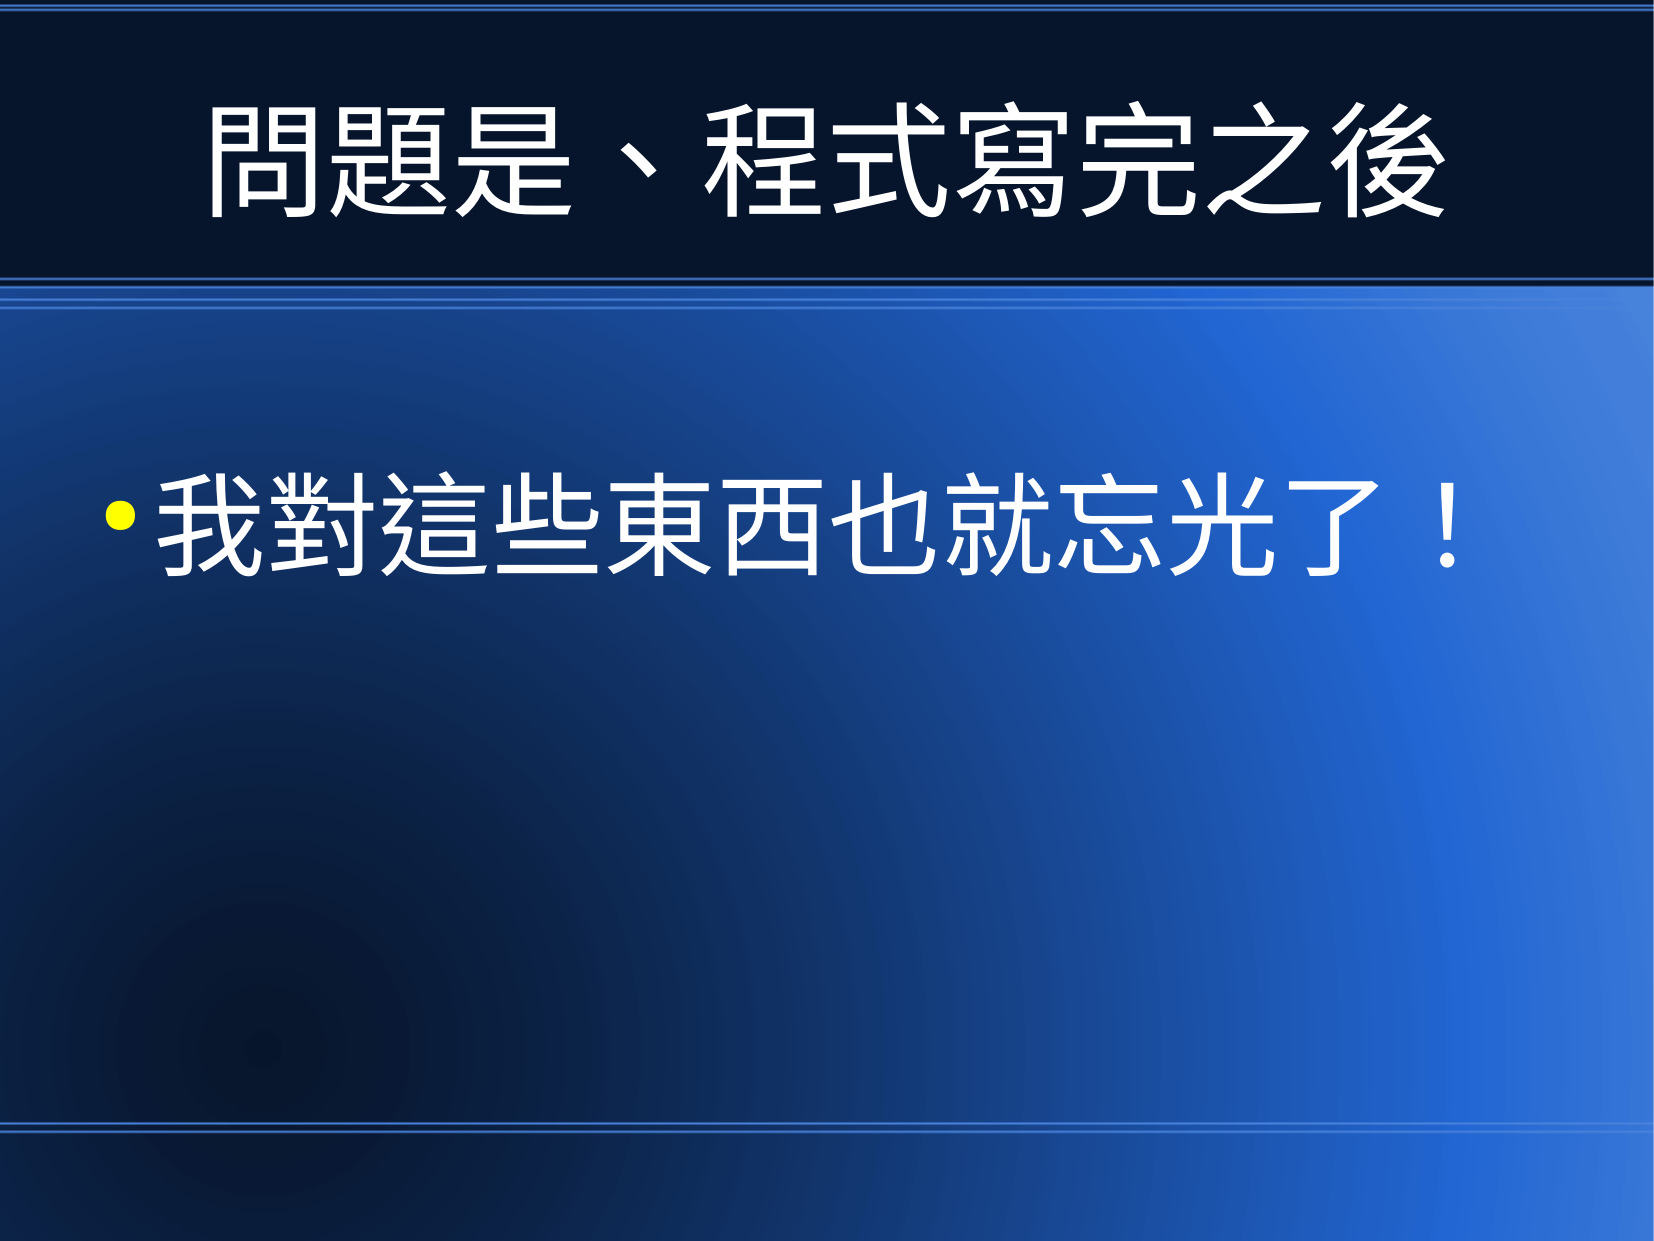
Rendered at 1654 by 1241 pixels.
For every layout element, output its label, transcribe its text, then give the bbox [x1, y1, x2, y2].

title 問題是、程式寫完之後 [82, 49, 1571, 257]
list 我對這些東西也就忘光了！ [82, 355, 1571, 1241]
picture [0, 0, 1654, 1241]
